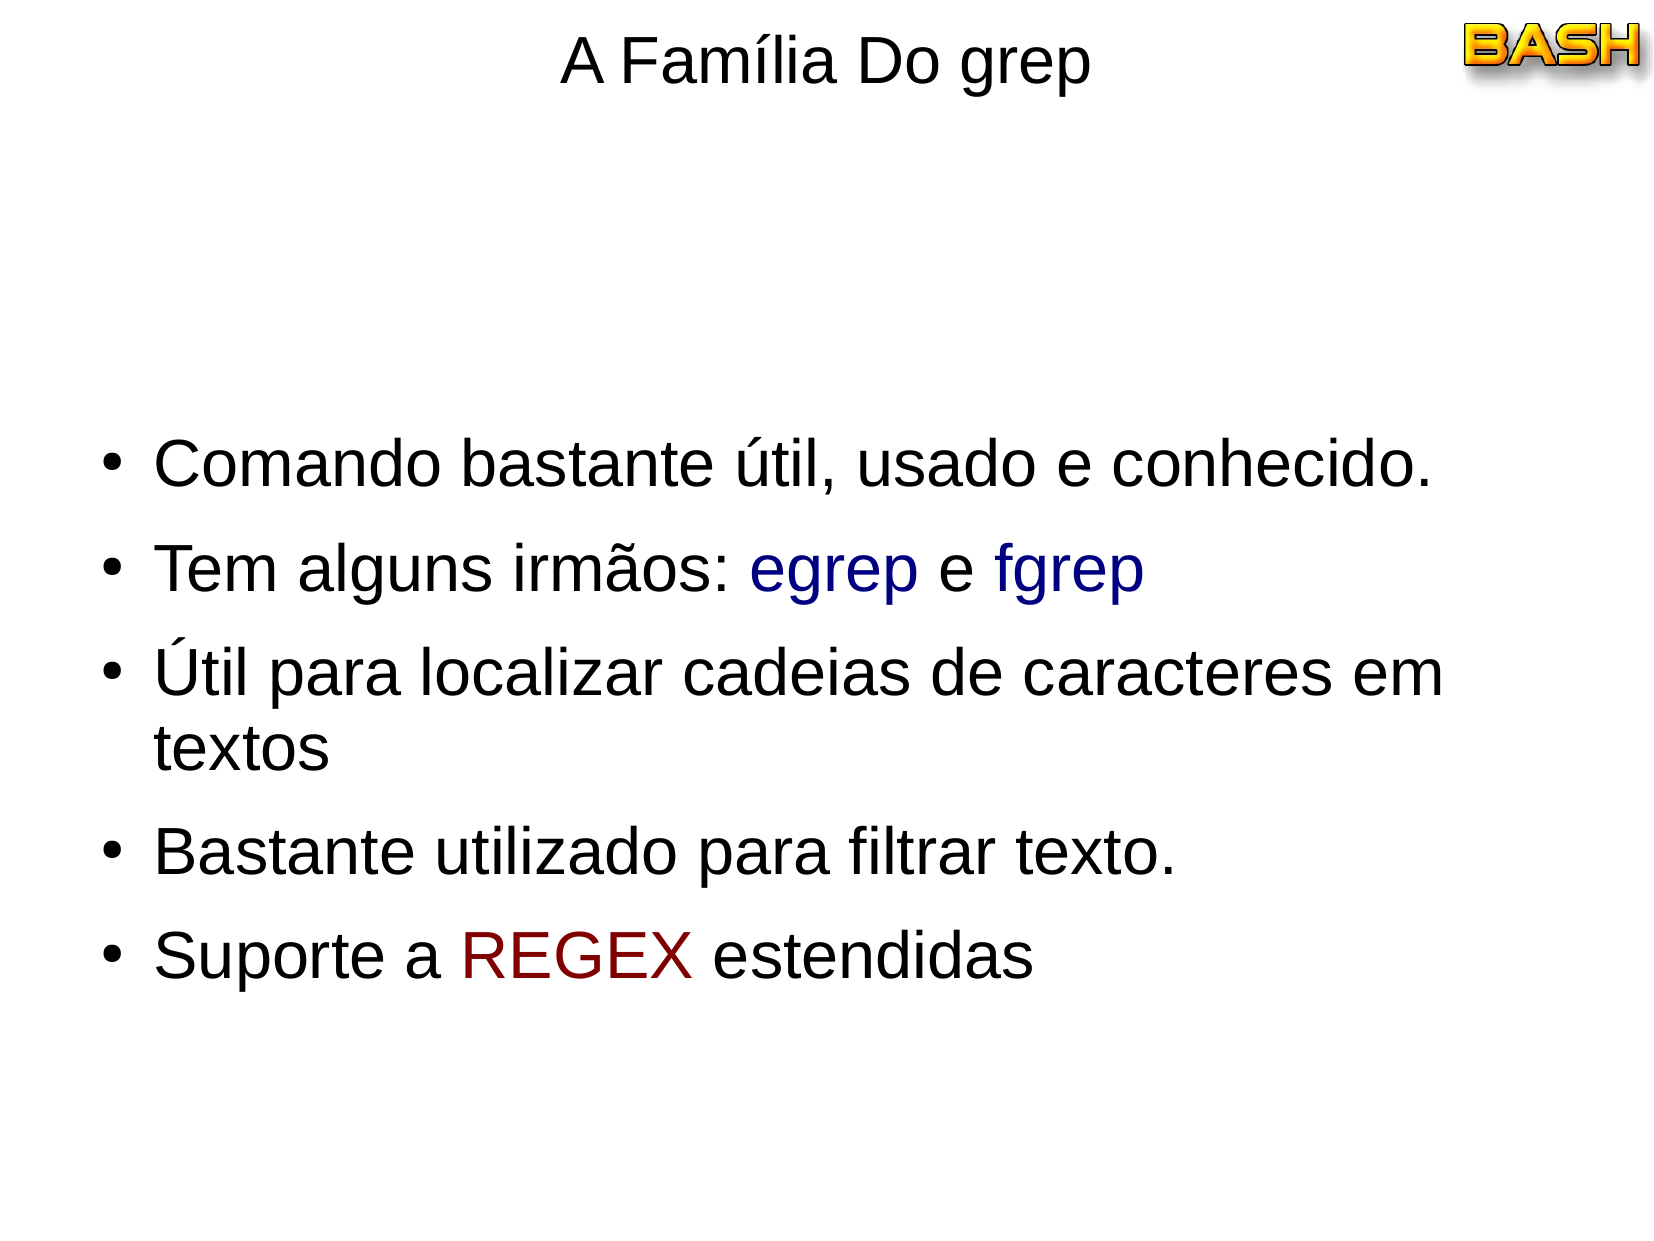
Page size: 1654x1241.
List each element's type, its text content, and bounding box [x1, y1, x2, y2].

picture [1450, 0, 1654, 96]
list Comando bastante útil, usado e conhecido. Tem alguns irmãos: egrep e fgrep Útil para localizar cadeias de caracteres em textos Bastante utilizado para filtrar texto. Suporte a REGEX estendidas [82, 426, 1571, 994]
title A Família Do grep [82, 22, 1571, 98]
